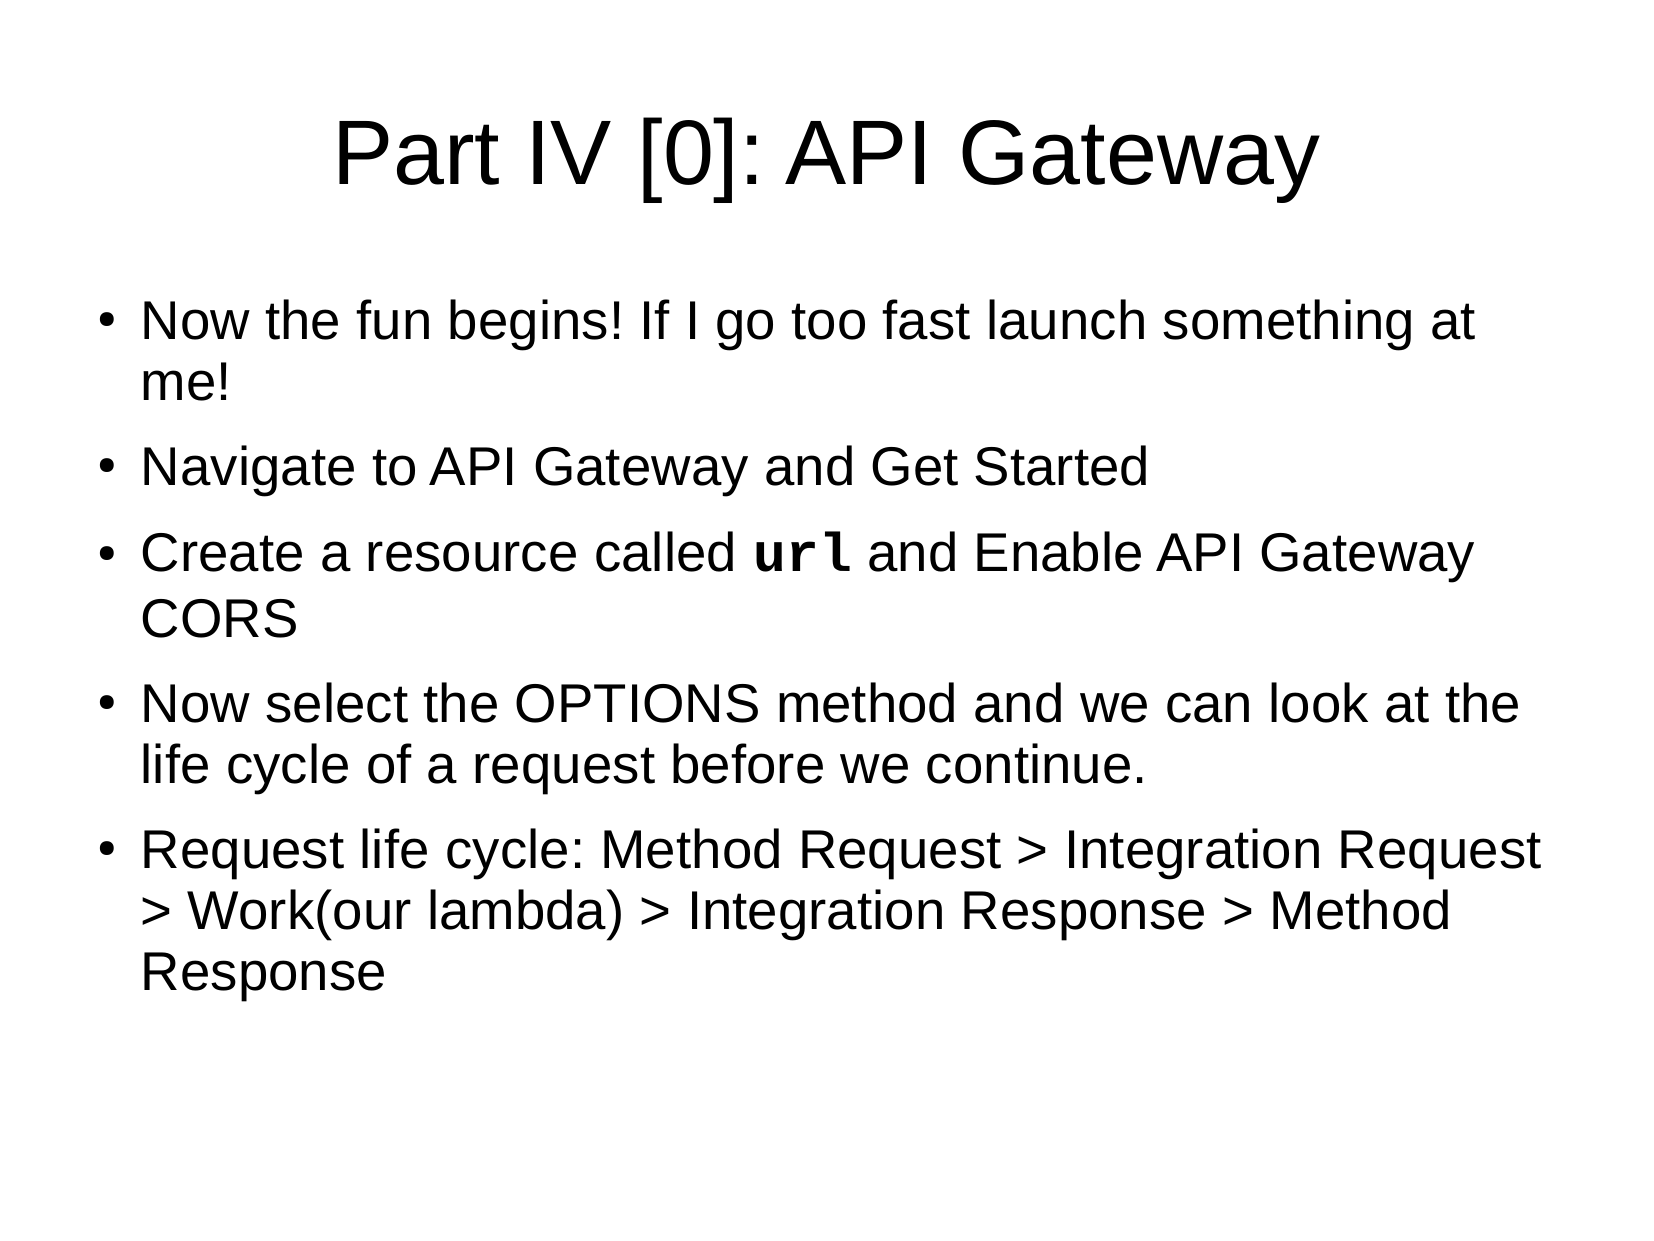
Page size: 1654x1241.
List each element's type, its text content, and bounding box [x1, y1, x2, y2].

list Now the fun begins! If I go too fast launch something at me! Navigate to API Gateway and Get Started Create a resource called url and Enable API Gateway CORS Now select the OPTIONS method and we can look at the life cycle of a request before we continue. Request life cycle: Method Request > Integration Request > Work(our lambda) > Integration Response > Method Response [82, 290, 1571, 1010]
title Part IV [0]: API Gateway [82, 49, 1571, 257]
